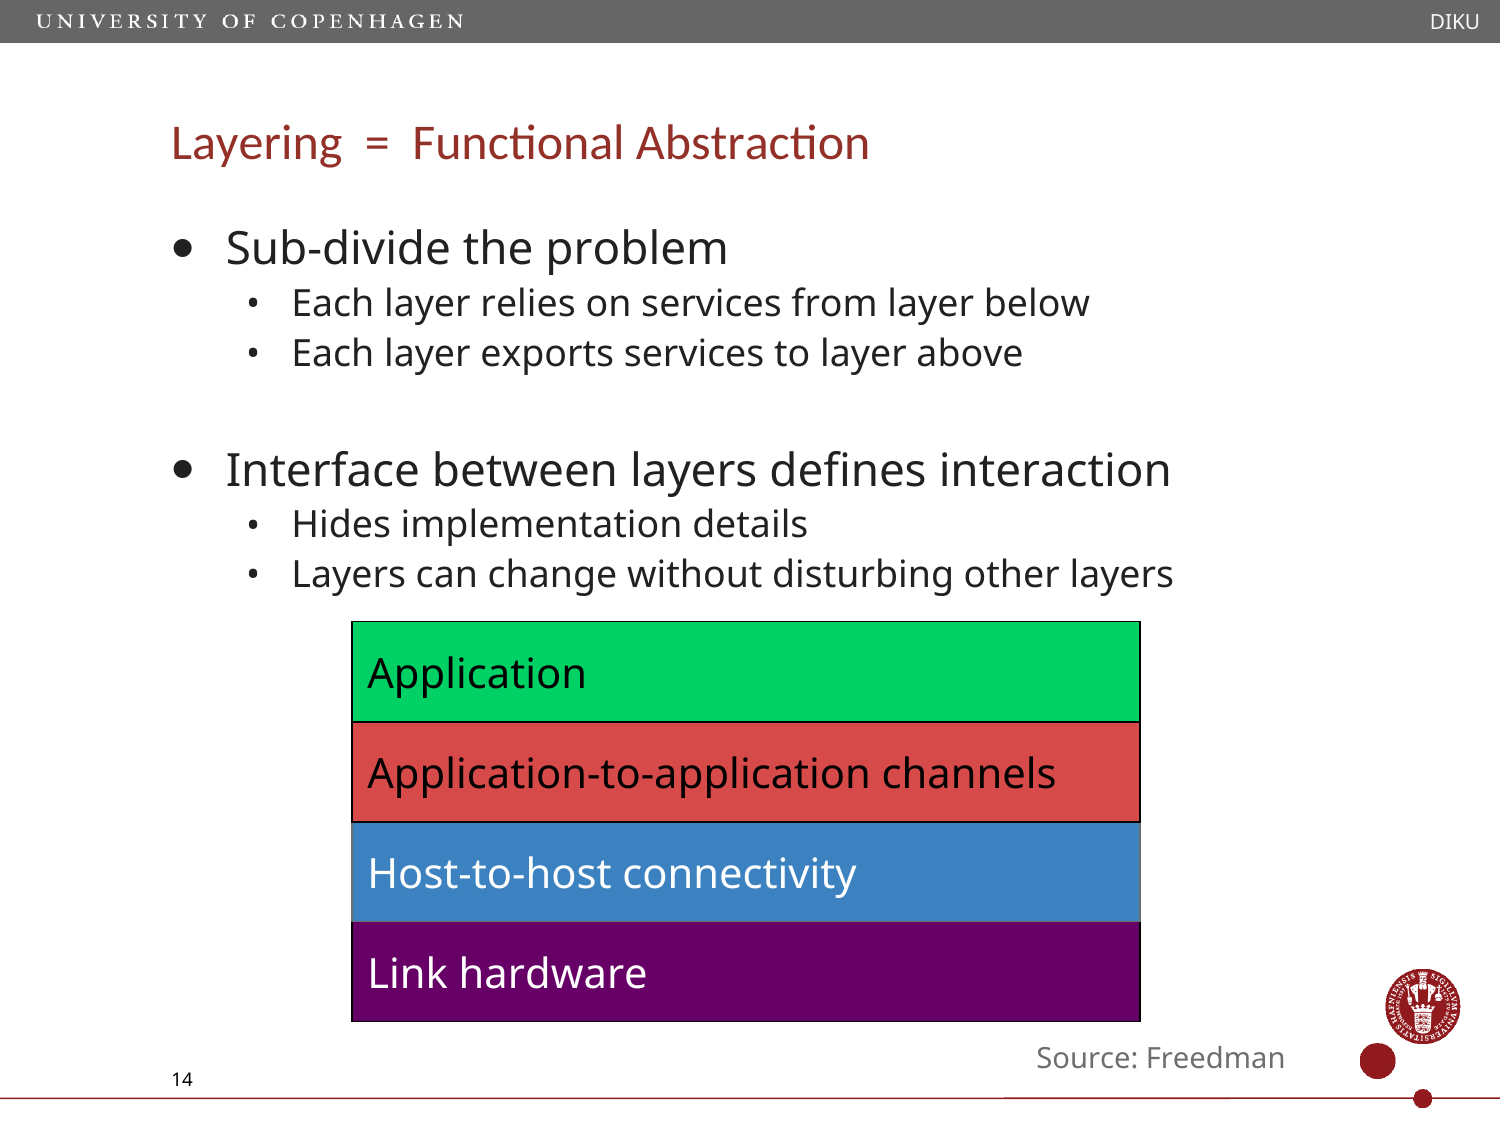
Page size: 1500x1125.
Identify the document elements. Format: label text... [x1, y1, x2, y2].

text_box Source: Freedman [1021, 1031, 1341, 1083]
text_box Link hardware [352, 922, 1140, 1022]
text_box Application-to-application channels [352, 722, 1140, 822]
text_box Layering = Functional Abstraction [171, 75, 1329, 171]
text_box Sub-divide the problem Each layer relies on services from layer below Each layer exports services to layer above Interface between layers defines interaction Hides implementation details Layers can change without disturbing other layers [171, 225, 1329, 900]
text_box Host-to-host connectivity [352, 822, 1140, 922]
text_box Application [352, 621, 1140, 722]
picture [0, 910, 1500, 1122]
text_box <number> [171, 1067, 522, 1092]
text_box DIKU [469, 0, 1495, 43]
